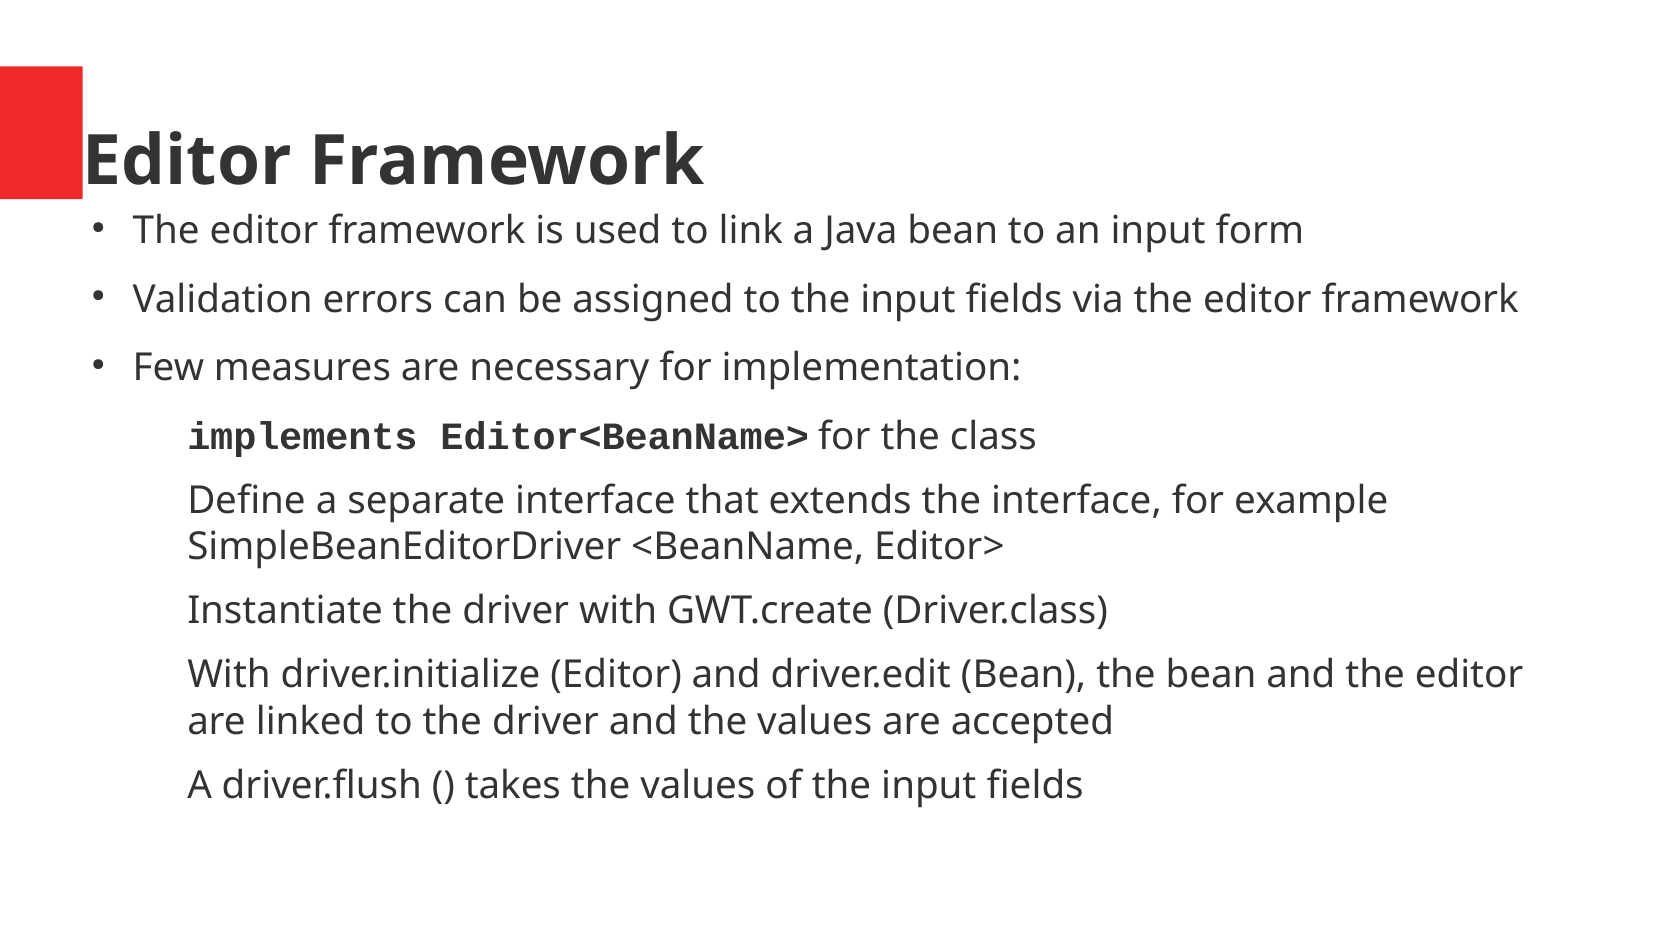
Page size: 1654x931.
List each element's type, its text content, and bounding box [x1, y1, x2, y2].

list The editor framework is used to link a Java bean to an input form Validation errors can be assigned to the input fields via the editor framework Few measures are necessary for implementation: implements Editor<BeanName> for the class Define a separate interface that extends the interface, for example SimpleBeanEditorDriver <BeanName, Editor> Instantiate the driver with GWT.create (Driver.class) With driver.initialize (Editor) and driver.edit (Bean), the bean and the editor are linked to the driver and the values are accepted A driver.flush () takes the values of the input fields [78, 205, 1567, 815]
title Editor Framework [82, 33, 1571, 196]
